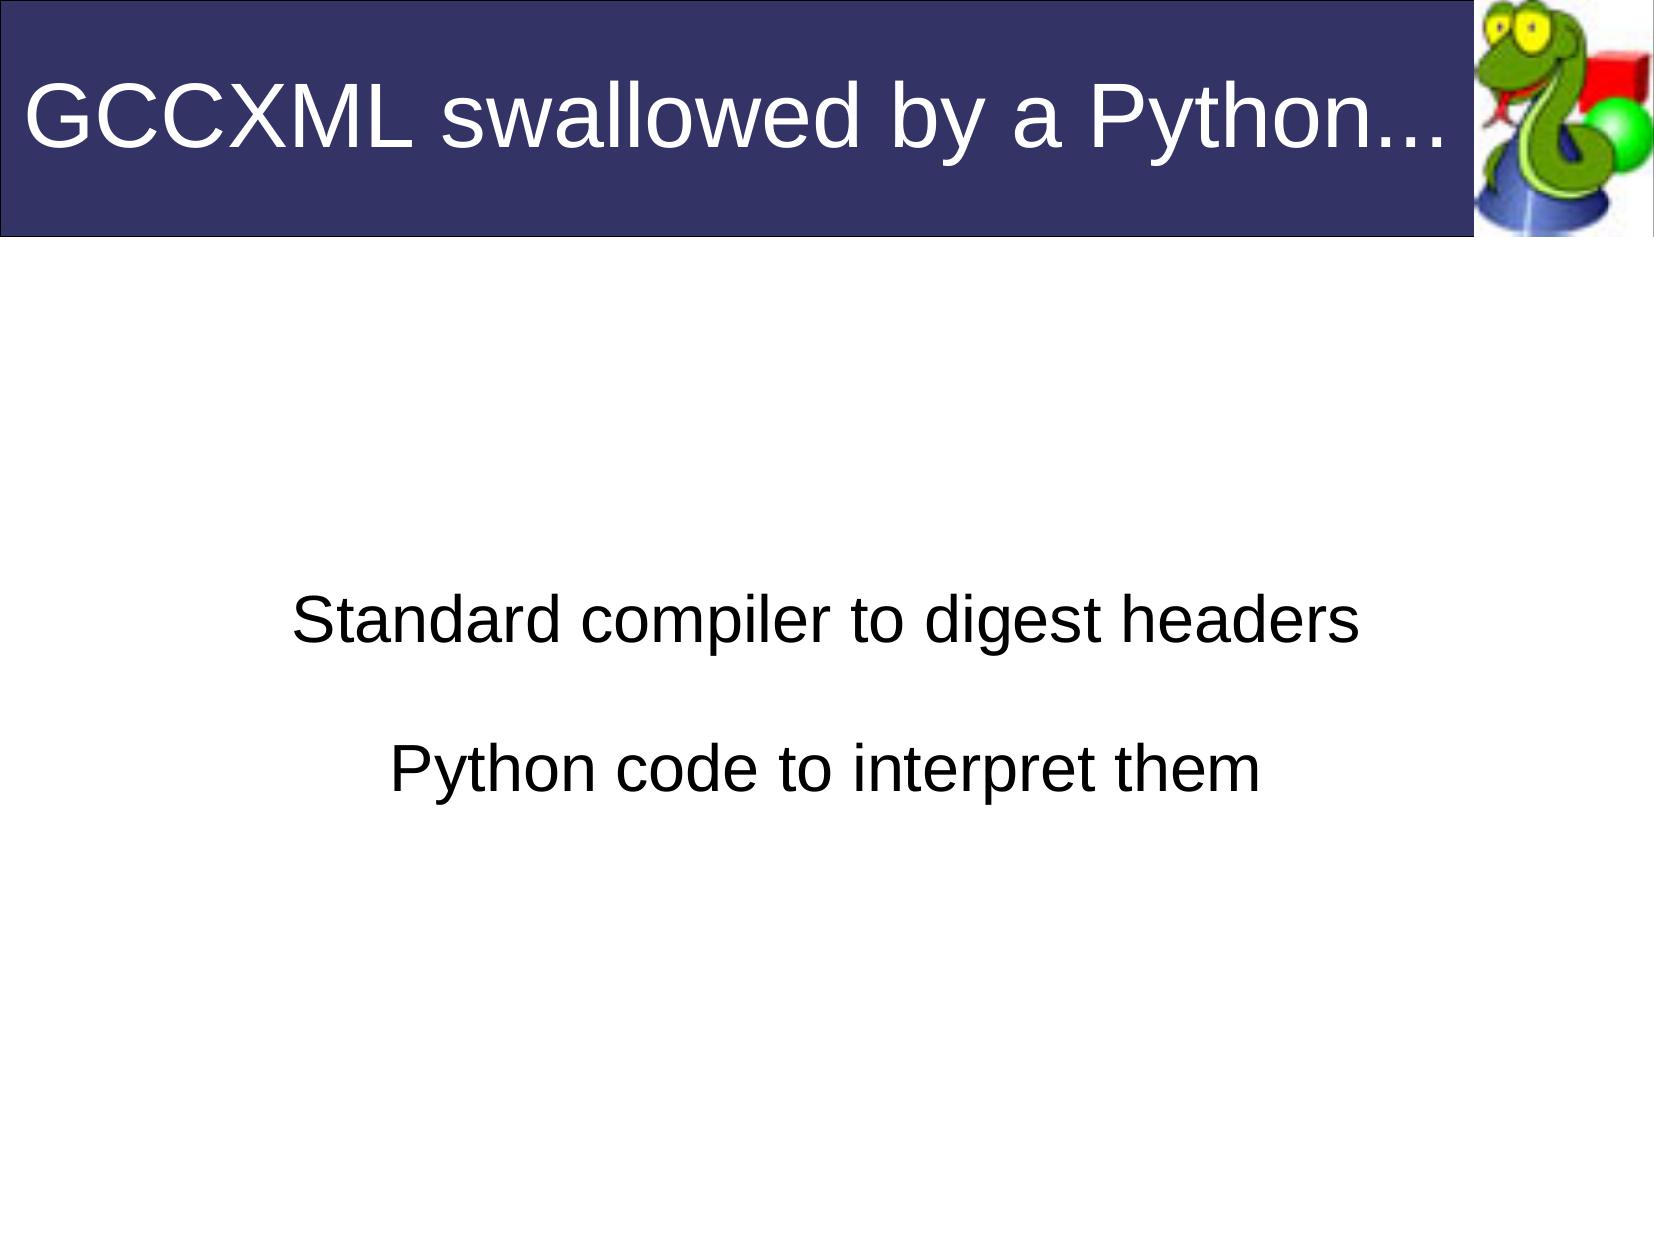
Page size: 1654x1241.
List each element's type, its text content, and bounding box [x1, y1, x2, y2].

subtitle Standard compiler to digest headers Python code to interpret them [88, 450, 1565, 938]
picture [1474, 0, 1654, 237]
title GCCXML swallowed by a Python... [23, 19, 1477, 212]
